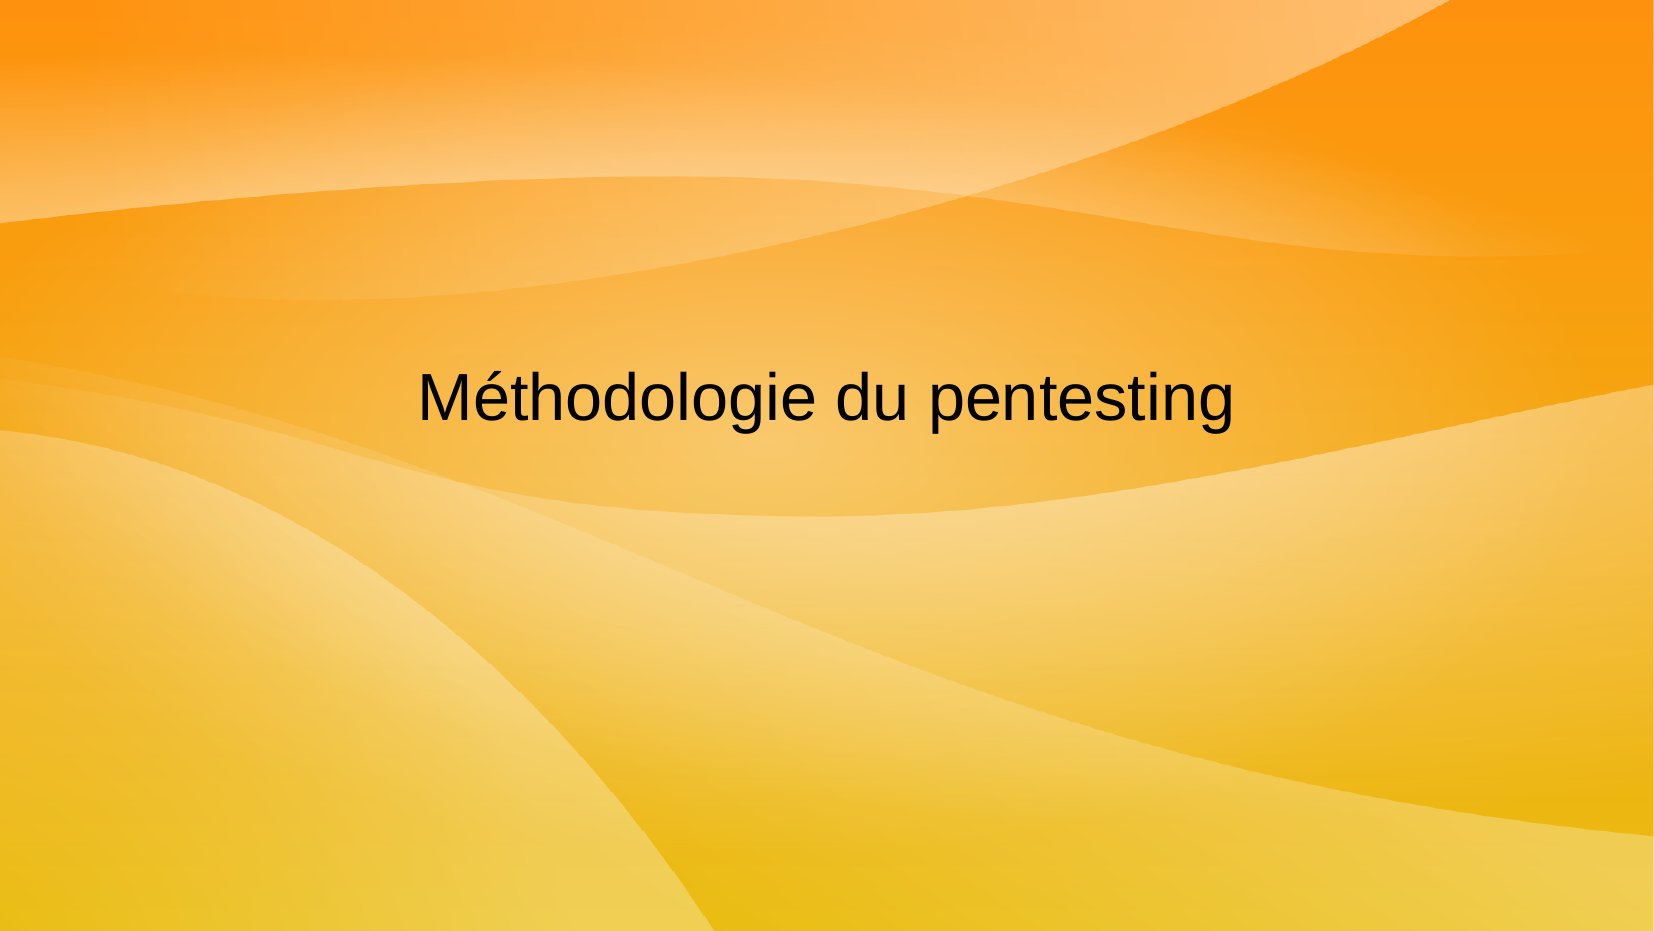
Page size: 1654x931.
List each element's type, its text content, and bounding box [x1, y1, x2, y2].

subtitle Méthodologie du pentesting [82, 37, 1571, 757]
picture [0, 0, 1654, 931]
